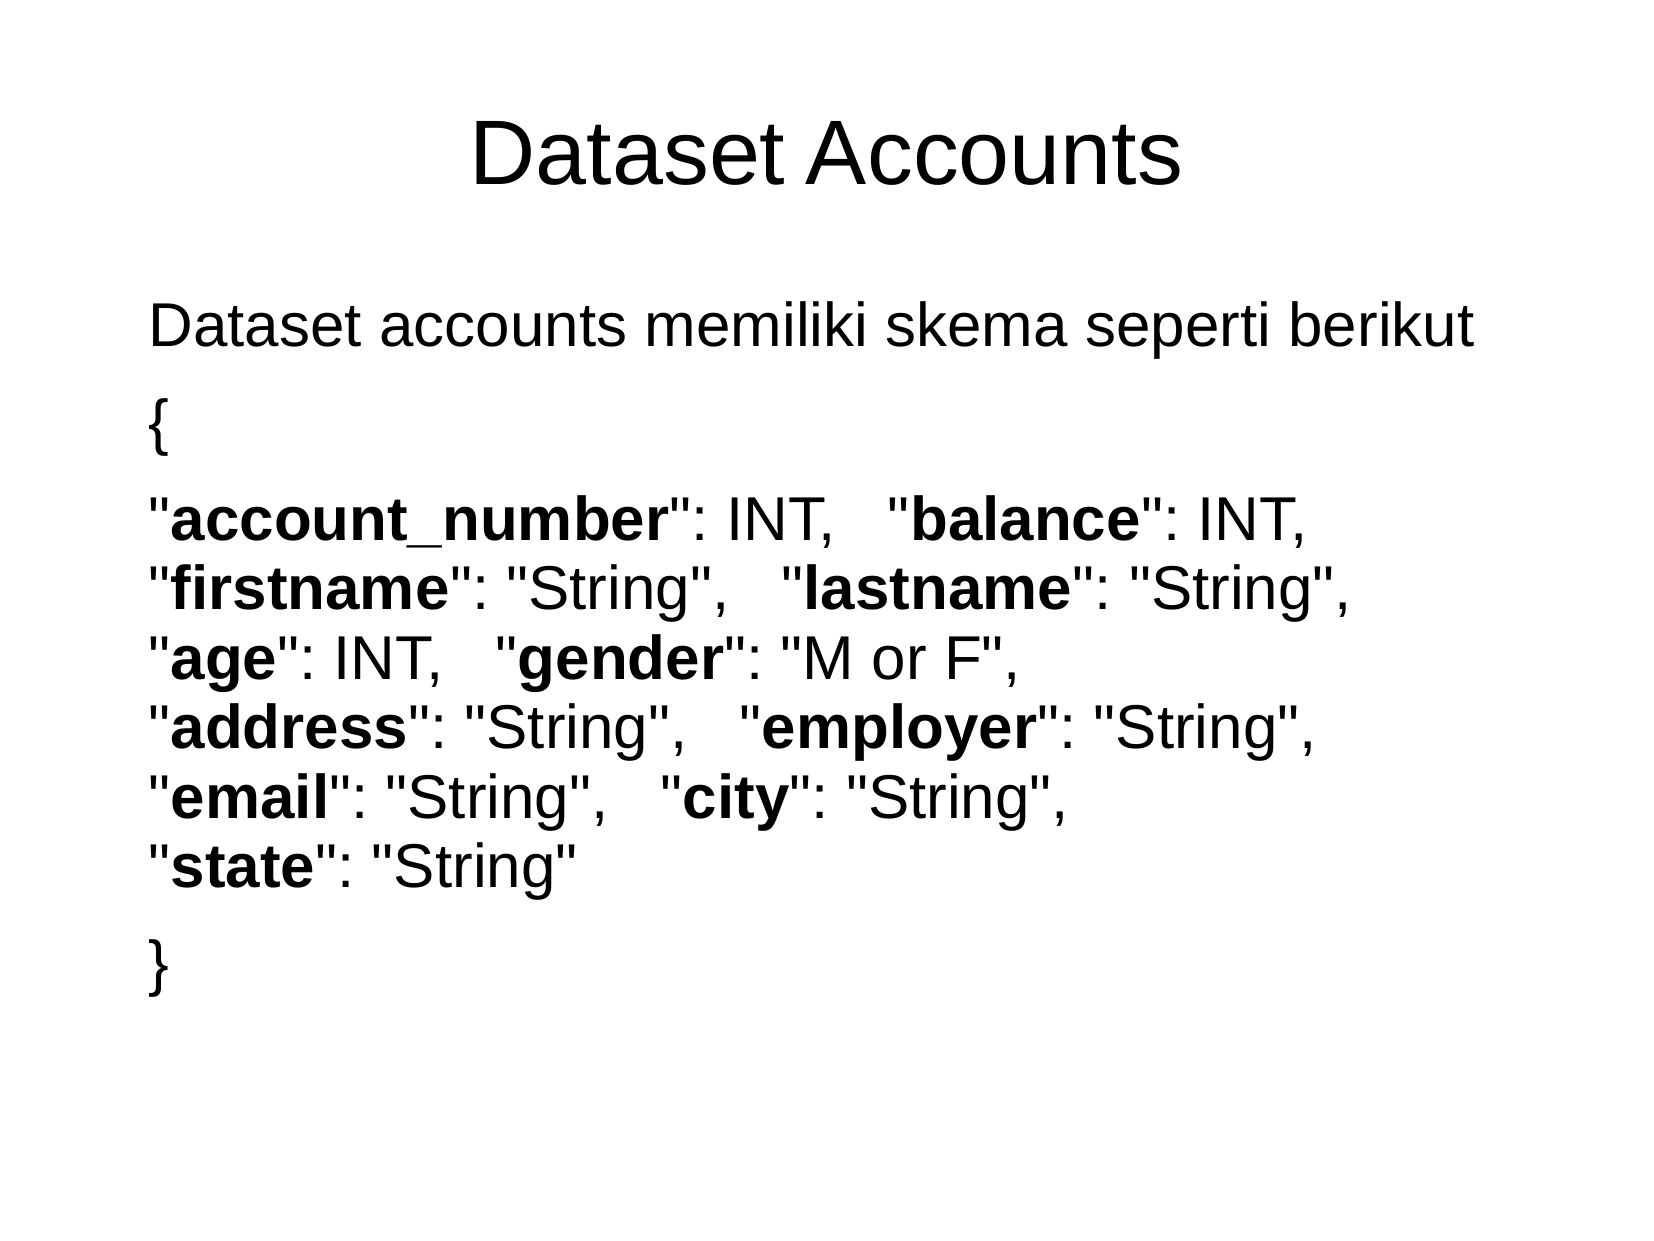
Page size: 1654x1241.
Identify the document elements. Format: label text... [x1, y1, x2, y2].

list Dataset accounts memiliki skema seperti berikut { "account_number": INT, "balance": INT, "firstname": "String", "lastname": "String", "age": INT, "gender": "M or F", "address": "String", "employer": "String", "email": "String", "city": "String", "state": "String" } [82, 290, 1571, 1010]
title Dataset Accounts [82, 49, 1571, 257]
